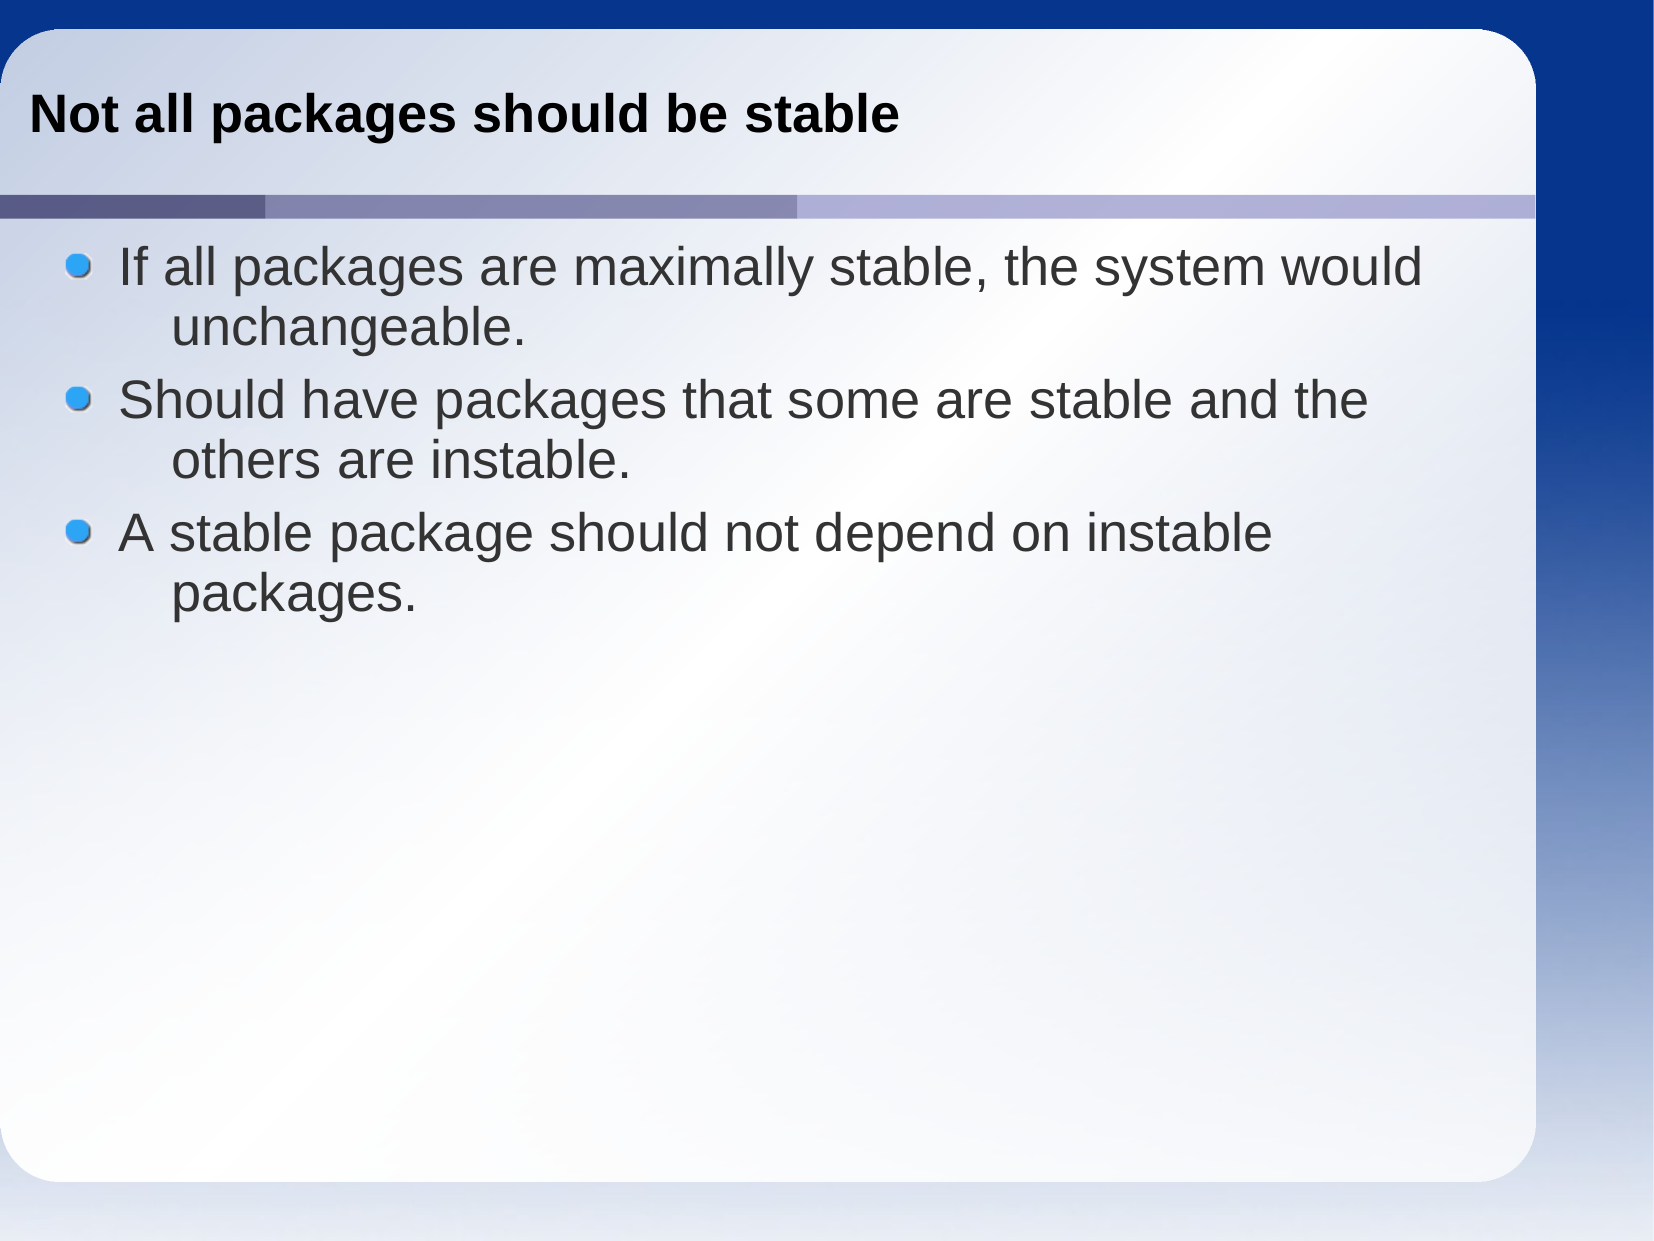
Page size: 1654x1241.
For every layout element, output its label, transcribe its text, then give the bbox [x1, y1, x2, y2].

picture [0, 0, 1654, 1241]
list If all packages are maximally stable, the system would unchangeable. Should have packages that some are stable and the others are instable. A stable package should not depend on instable packages. [29, 236, 1506, 1152]
title Not all packages should be stable [29, 49, 1506, 178]
